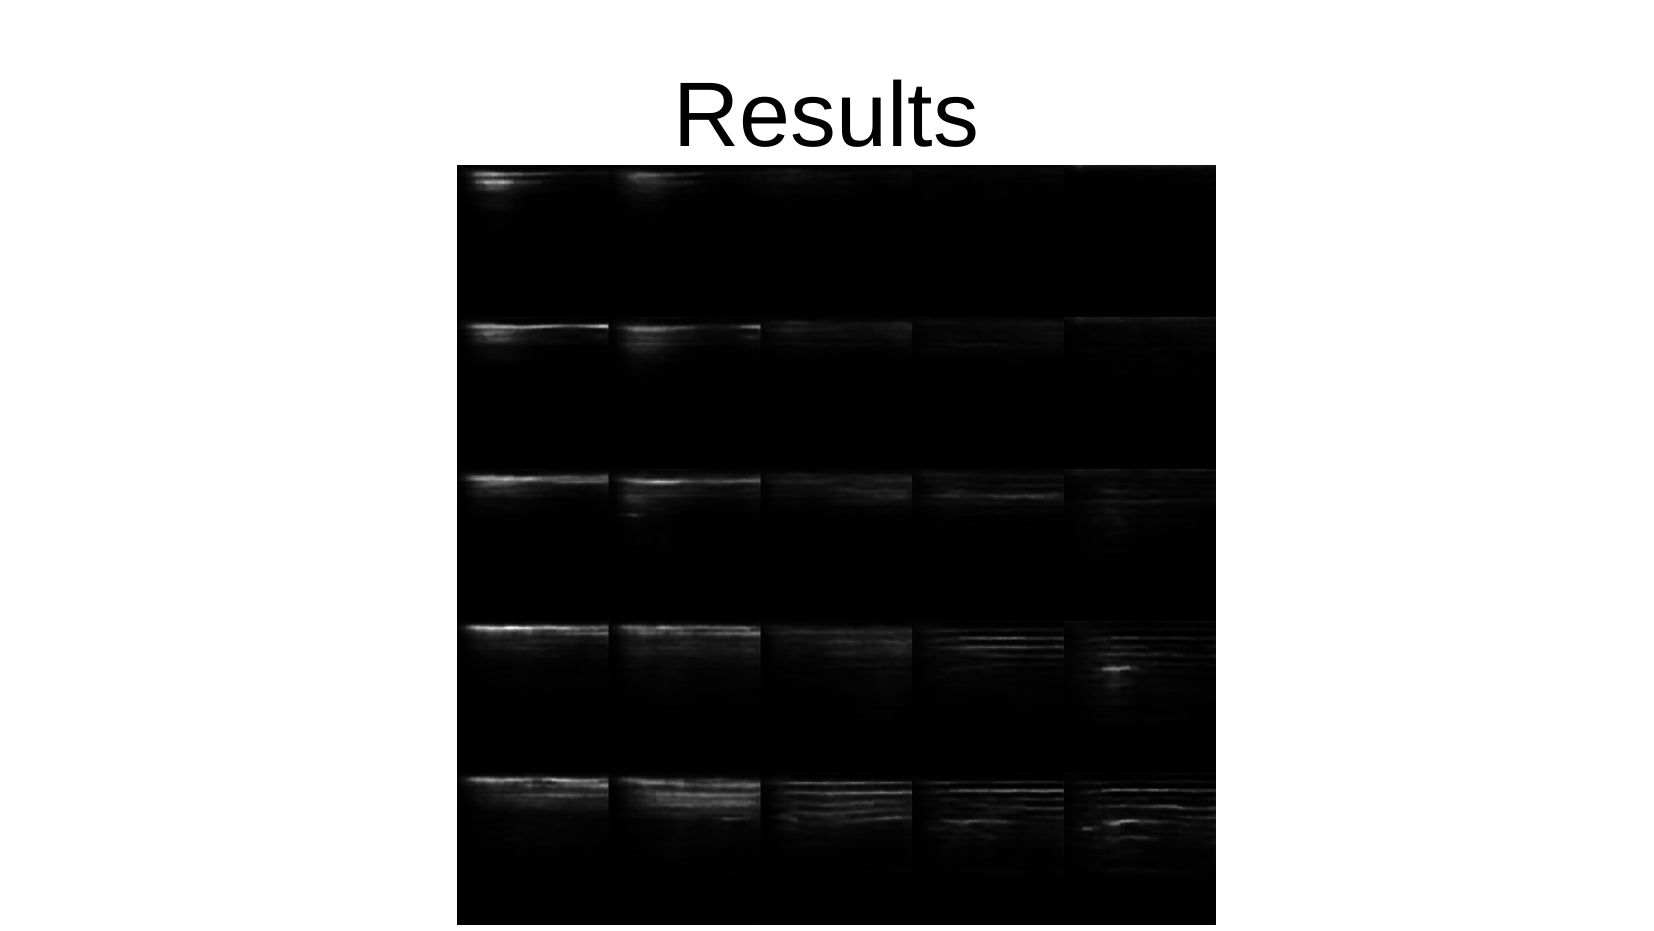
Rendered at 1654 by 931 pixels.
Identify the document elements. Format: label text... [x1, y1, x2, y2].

title Results [82, 37, 1571, 193]
picture [450, 158, 1222, 931]
